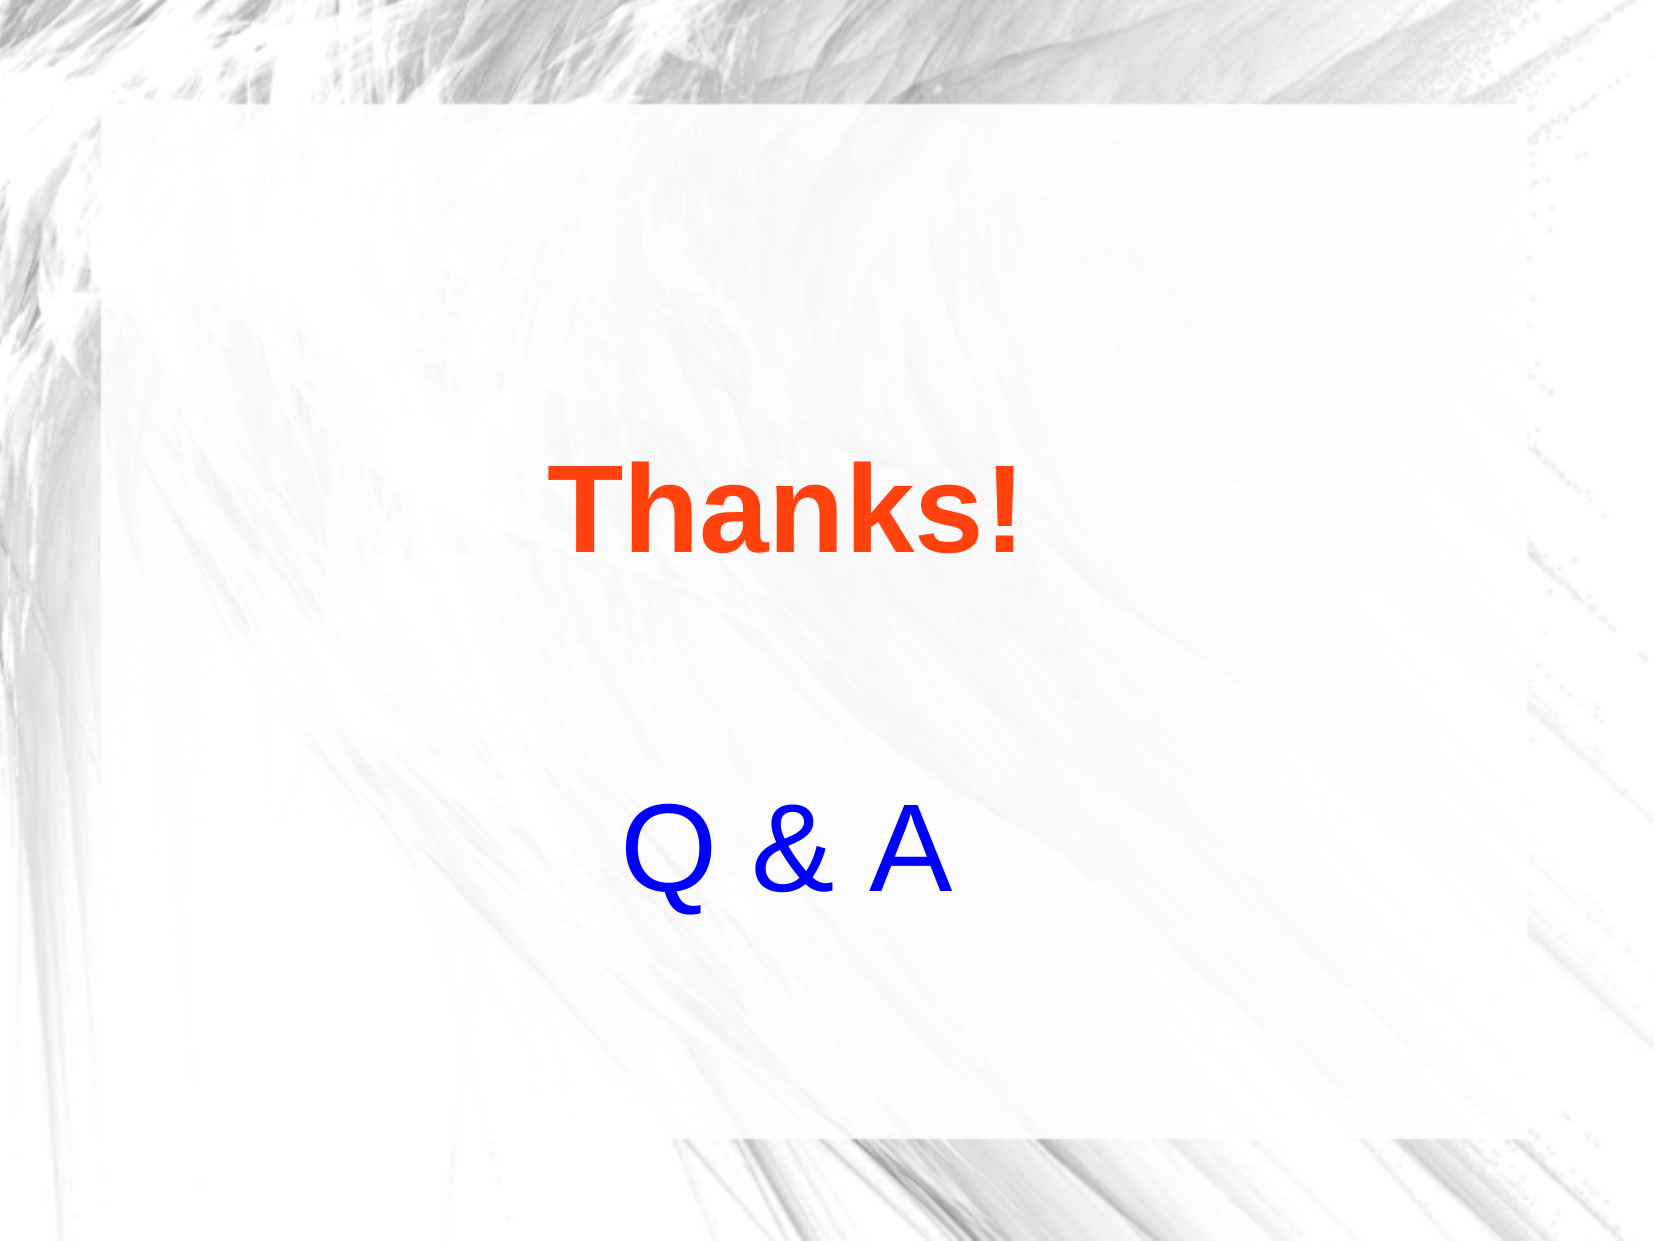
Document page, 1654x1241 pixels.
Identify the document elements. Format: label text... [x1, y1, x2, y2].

list Thanks! Q & A [92, 270, 1411, 990]
picture [0, 0, 1654, 1241]
